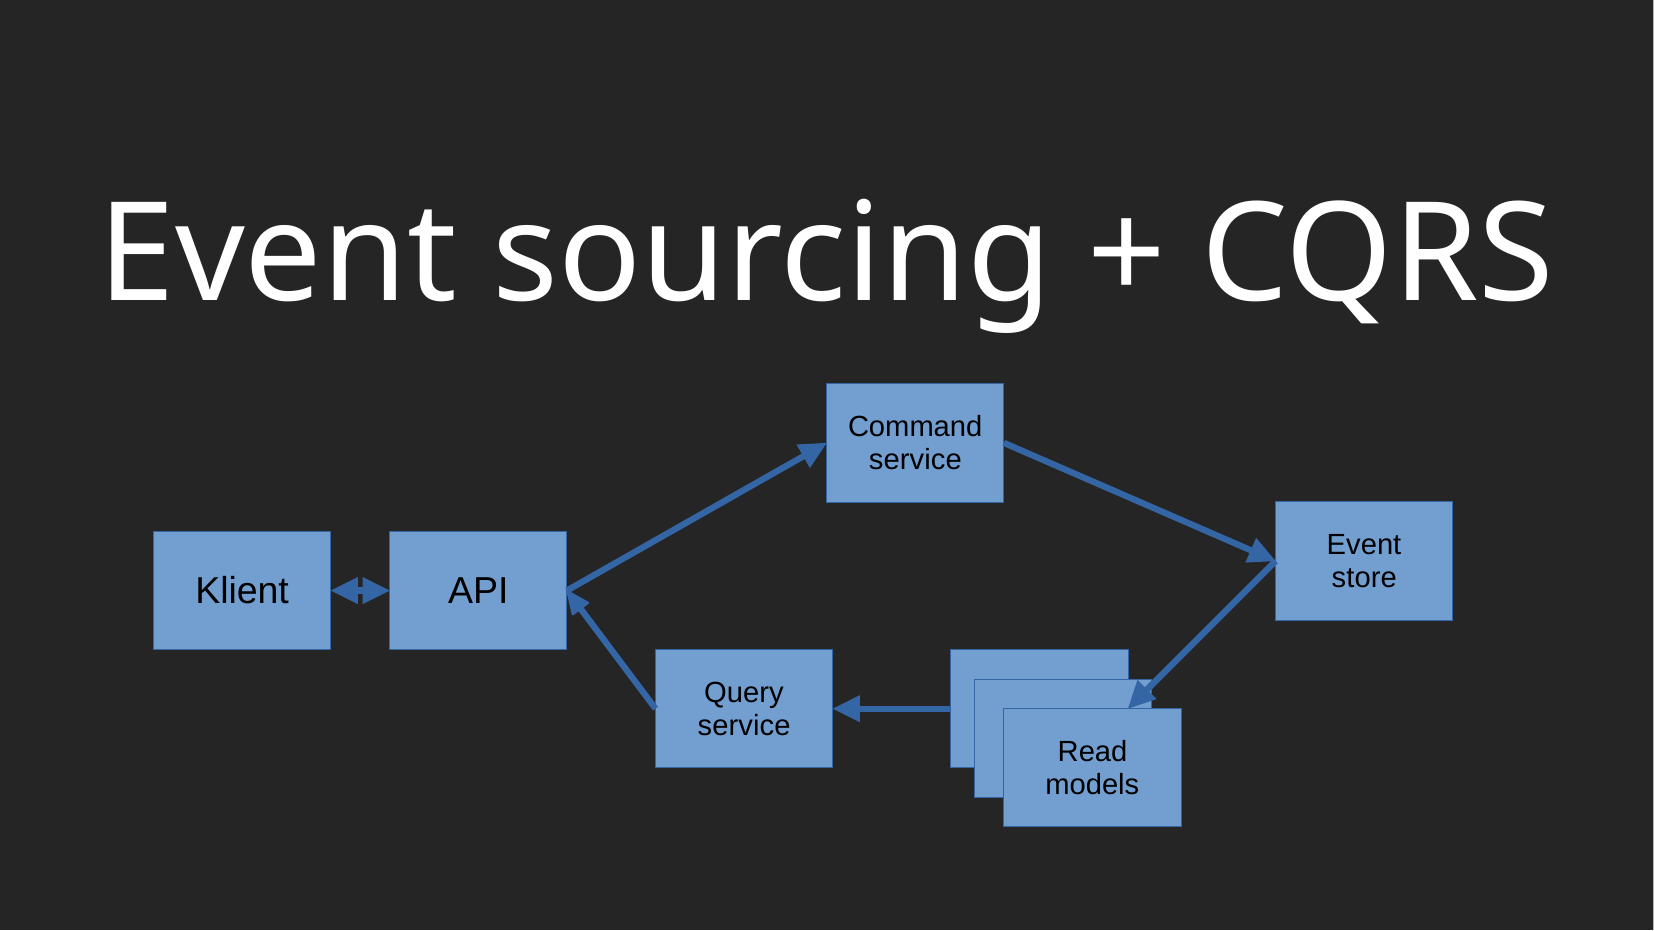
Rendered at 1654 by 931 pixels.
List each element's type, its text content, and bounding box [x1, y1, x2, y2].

text_box Command service [826, 383, 1004, 503]
text_box Event store [1275, 501, 1453, 621]
text_box Query service [655, 649, 833, 768]
text_box Klient [153, 531, 331, 650]
text_box Read models [1003, 708, 1182, 827]
text_box Read models [974, 679, 1137, 798]
text_box API [389, 531, 567, 650]
title Event sourcing + CQRS [82, 140, 1571, 355]
text_box Read models [950, 649, 1129, 768]
